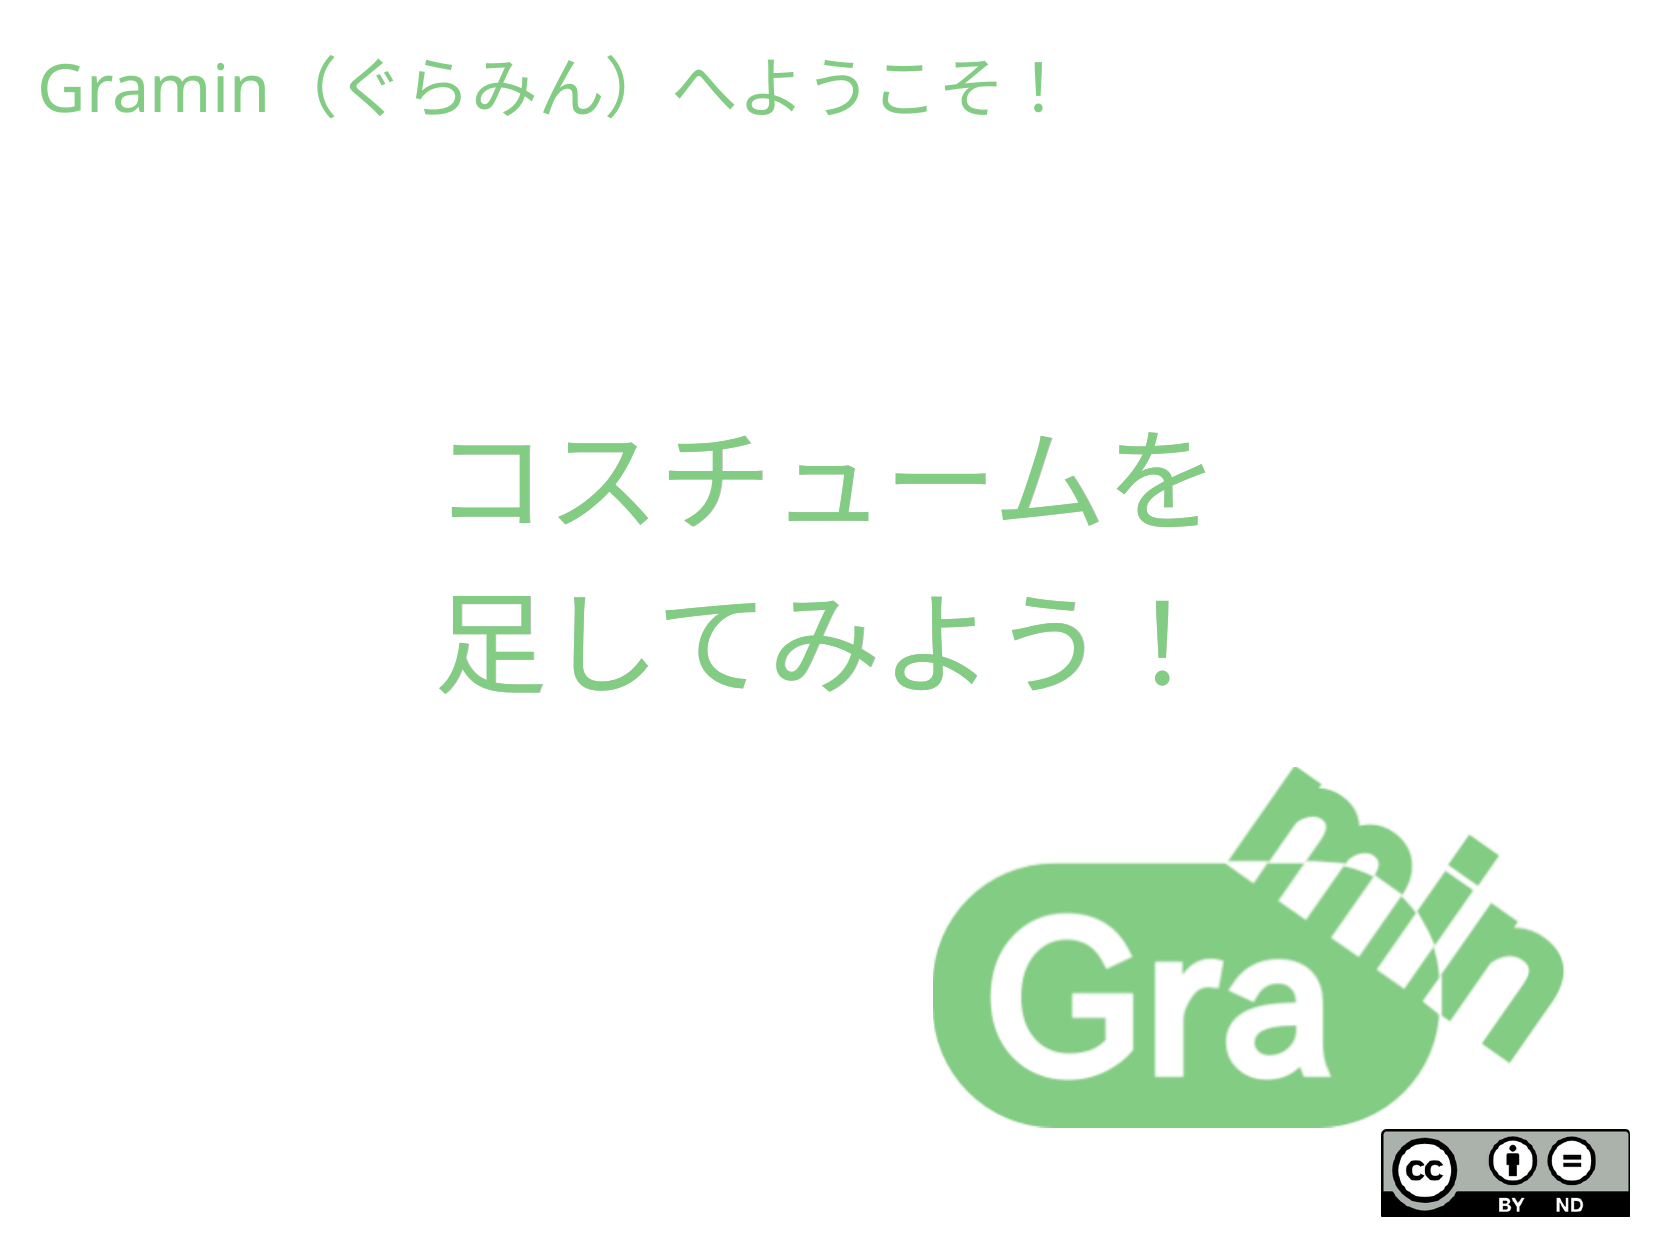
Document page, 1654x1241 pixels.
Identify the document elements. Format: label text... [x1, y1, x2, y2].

picture [1381, 1129, 1630, 1217]
title Gramin（ぐらみん）へようこそ！ [35, 33, 1075, 133]
title コスチュームを 足してみよう！ [159, 369, 1495, 741]
picture [933, 767, 1577, 1128]
